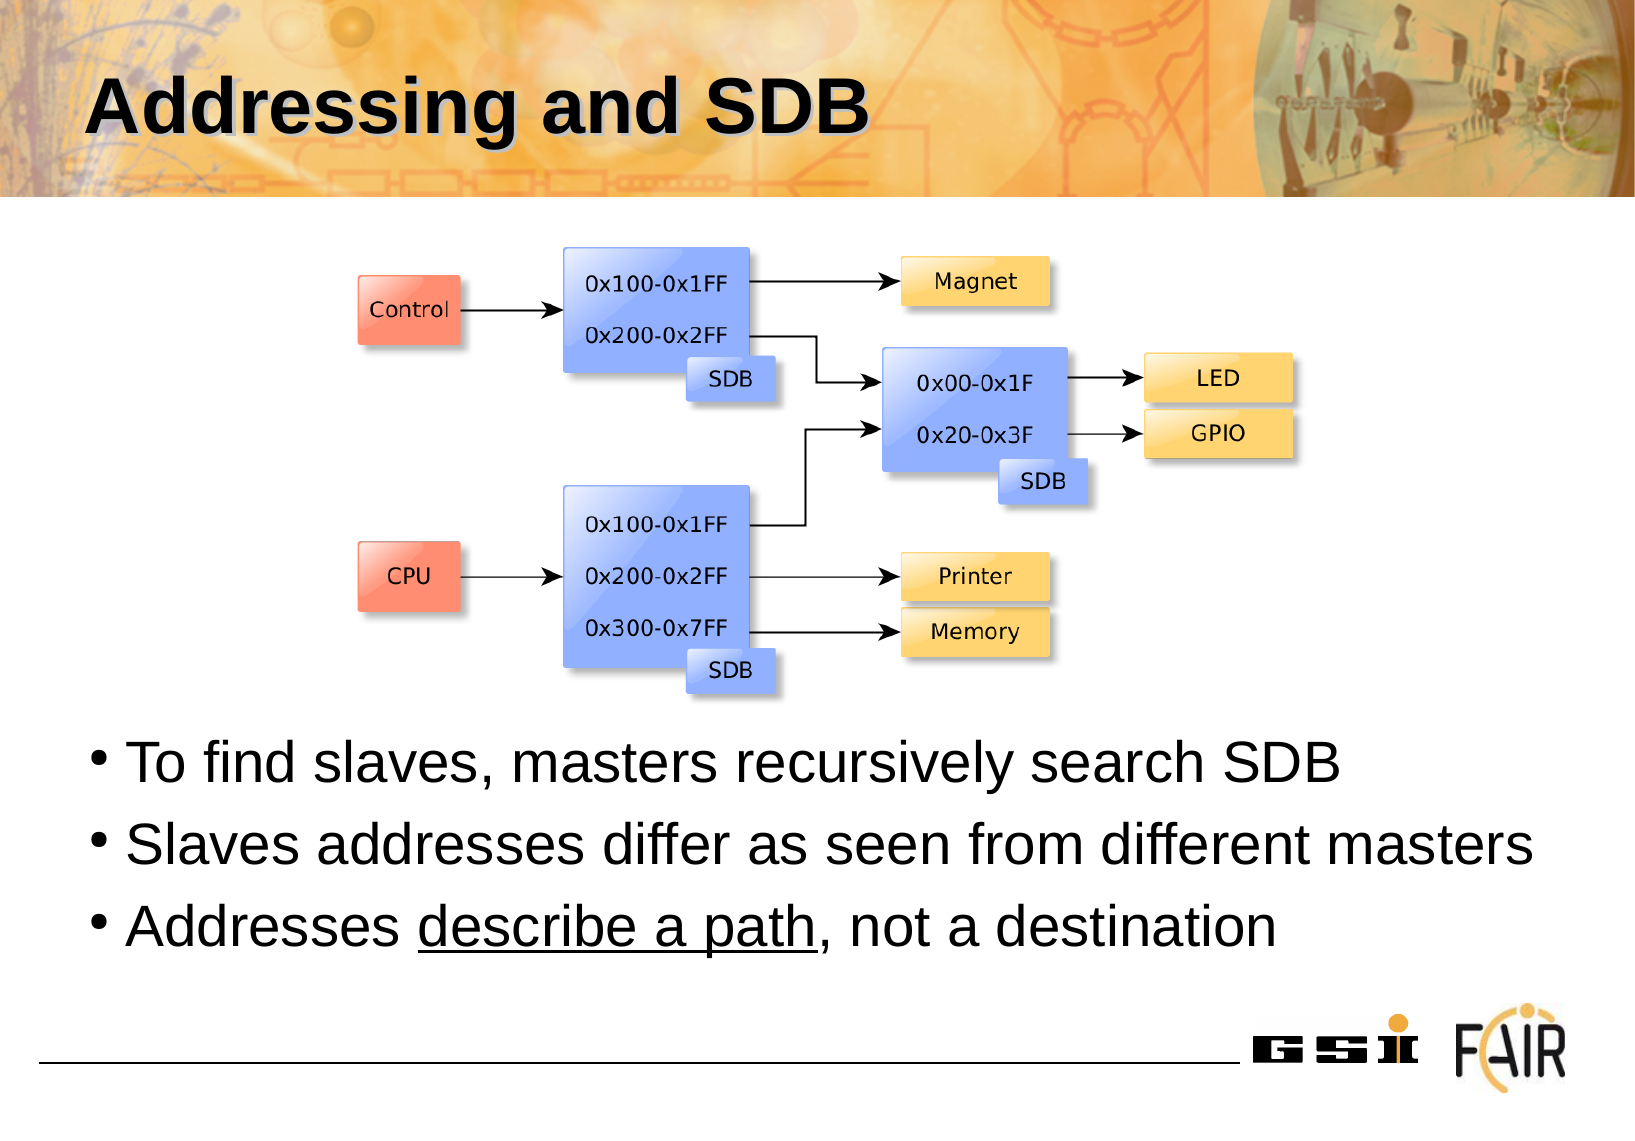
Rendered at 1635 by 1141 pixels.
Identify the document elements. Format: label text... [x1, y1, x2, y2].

subtitle To find slaves, masters recursively search SDB Slaves addresses differ as seen from different masters Addresses describe a path, not a destination [88, 620, 1560, 1063]
picture [342, 232, 1309, 708]
title Addressing and SDB [68, 12, 1570, 191]
picture [0, 0, 1635, 197]
picture [1456, 1003, 1565, 1093]
